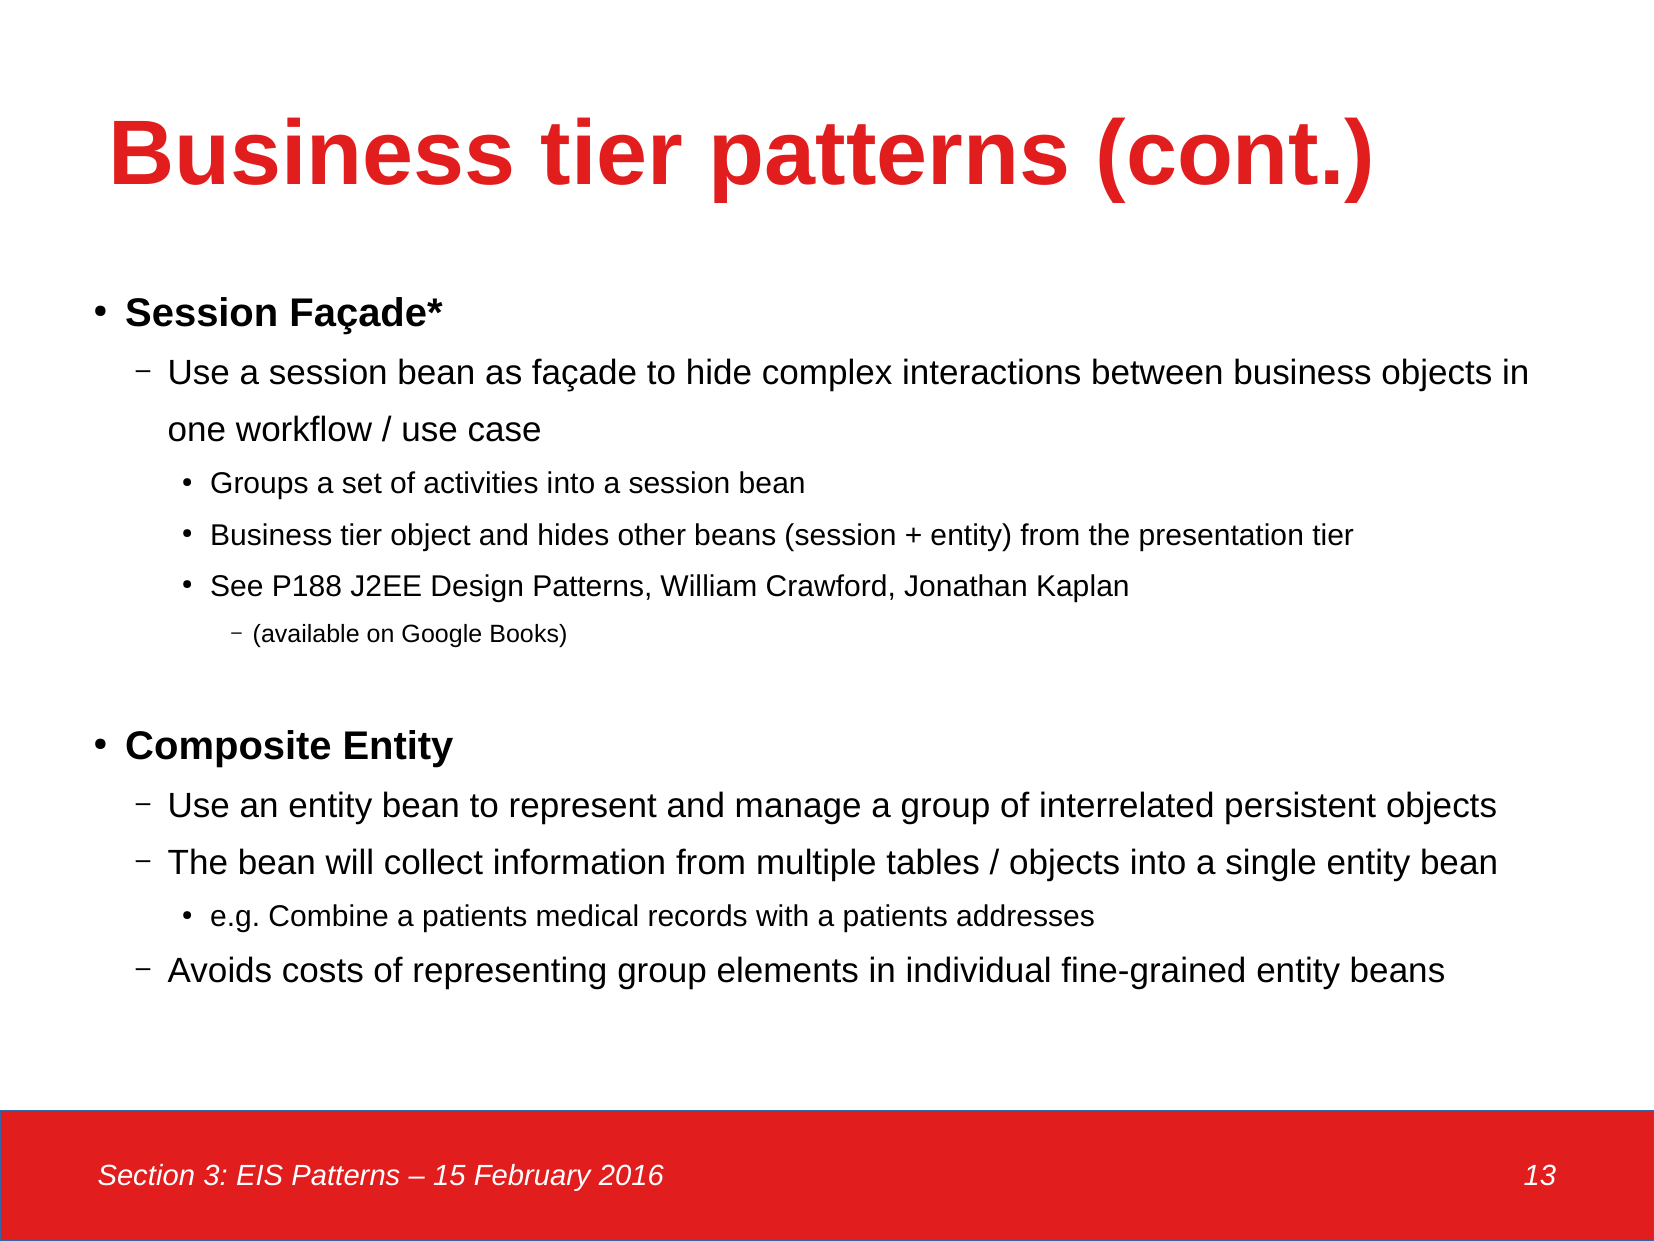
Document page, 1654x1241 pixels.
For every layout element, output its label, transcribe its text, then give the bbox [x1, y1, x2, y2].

list Session Façade* Use a session bean as façade to hide complex interactions between business objects in one workflow / use case Groups a set of activities into a session bean Business tier object and hides other beans (session + entity) from the presentation tier See P188 J2EE Design Patterns, William Crawford, Jonathan Kaplan (available on Google Books) Composite Entity Use an entity bean to represent and manage a group of interrelated persistent objects The bean will collect information from multiple tables / objects into a single entity bean e.g. Combine a patients medical records with a patients addresses Avoids costs of representing group elements in individual fine-grained entity beans [82, 290, 1571, 1010]
title Business tier patterns (cont.) [82, 49, 1571, 257]
